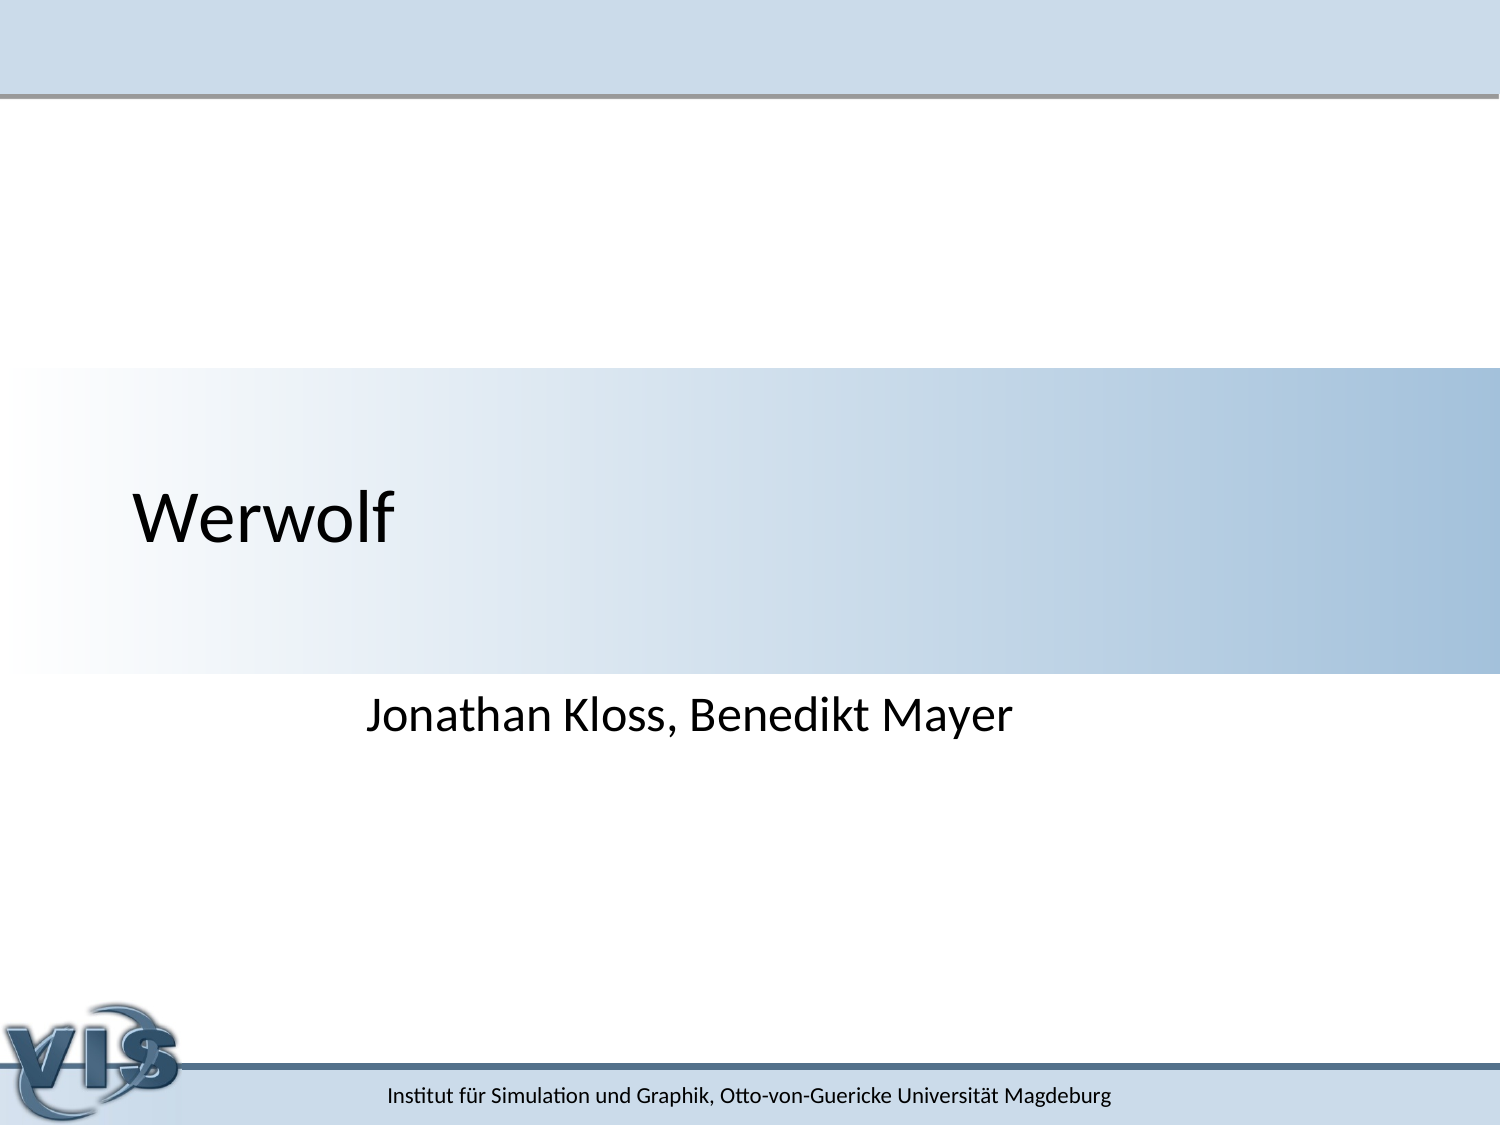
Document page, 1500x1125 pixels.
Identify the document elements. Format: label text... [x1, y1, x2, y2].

title Werwolf [117, 392, 1393, 634]
picture [0, 1000, 182, 1125]
subtitle Jonathan Kloss, Benedikt Mayer [351, 673, 1402, 961]
